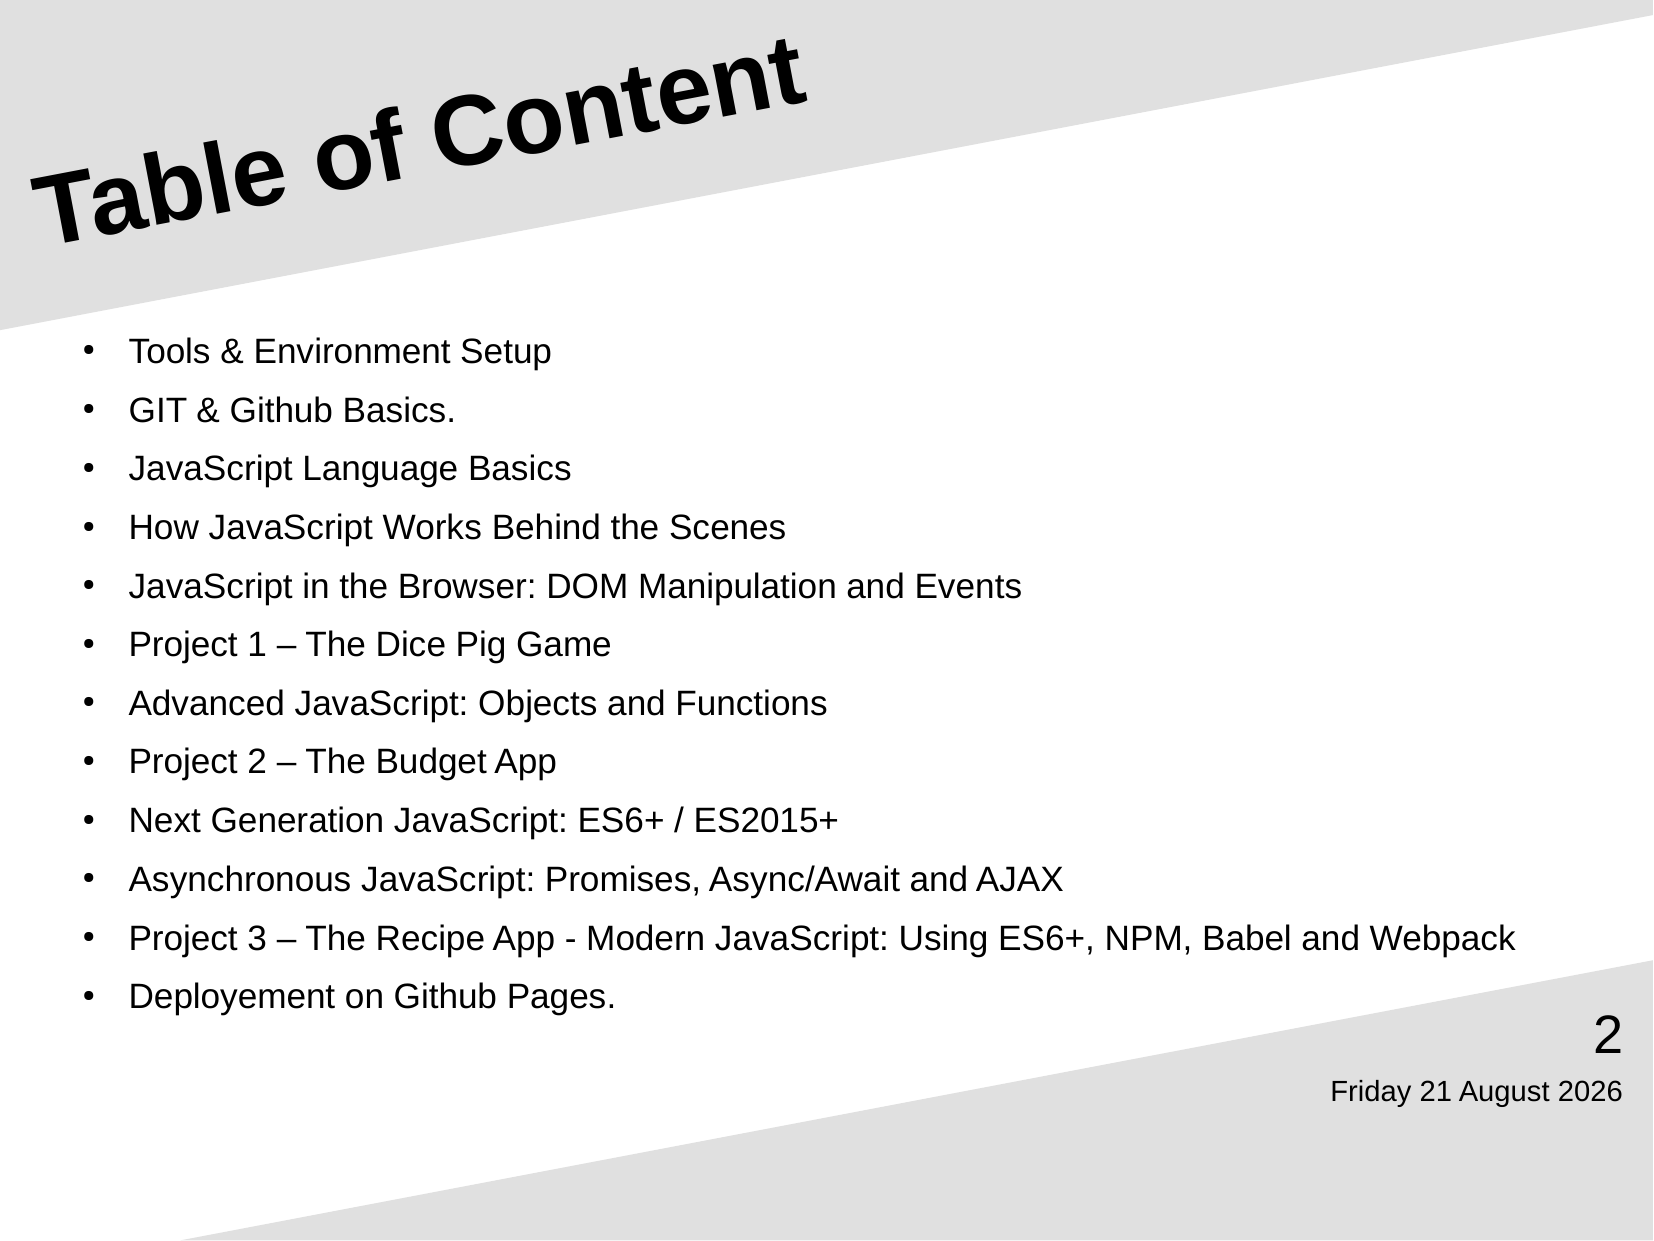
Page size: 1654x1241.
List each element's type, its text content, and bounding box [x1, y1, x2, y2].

title Table of Content [16, 0, 1518, 315]
list Tools & Environment Setup GIT & Github Basics. JavaScript Language Basics How JavaScript Works Behind the Scenes JavaScript in the Browser: DOM Manipulation and Events Project 1 – The Dice Pig Game Advanced JavaScript: Objects and Functions Project 2 – The Budget App Next Generation JavaScript: ES6+ / ES2015+ Asynchronous JavaScript: Promises, Async/Await and AJAX Project 3 – The Recipe App - Modern JavaScript: Using ES6+, NPM, Babel and Webpack Deployement on Github Pages. [82, 331, 1538, 1052]
